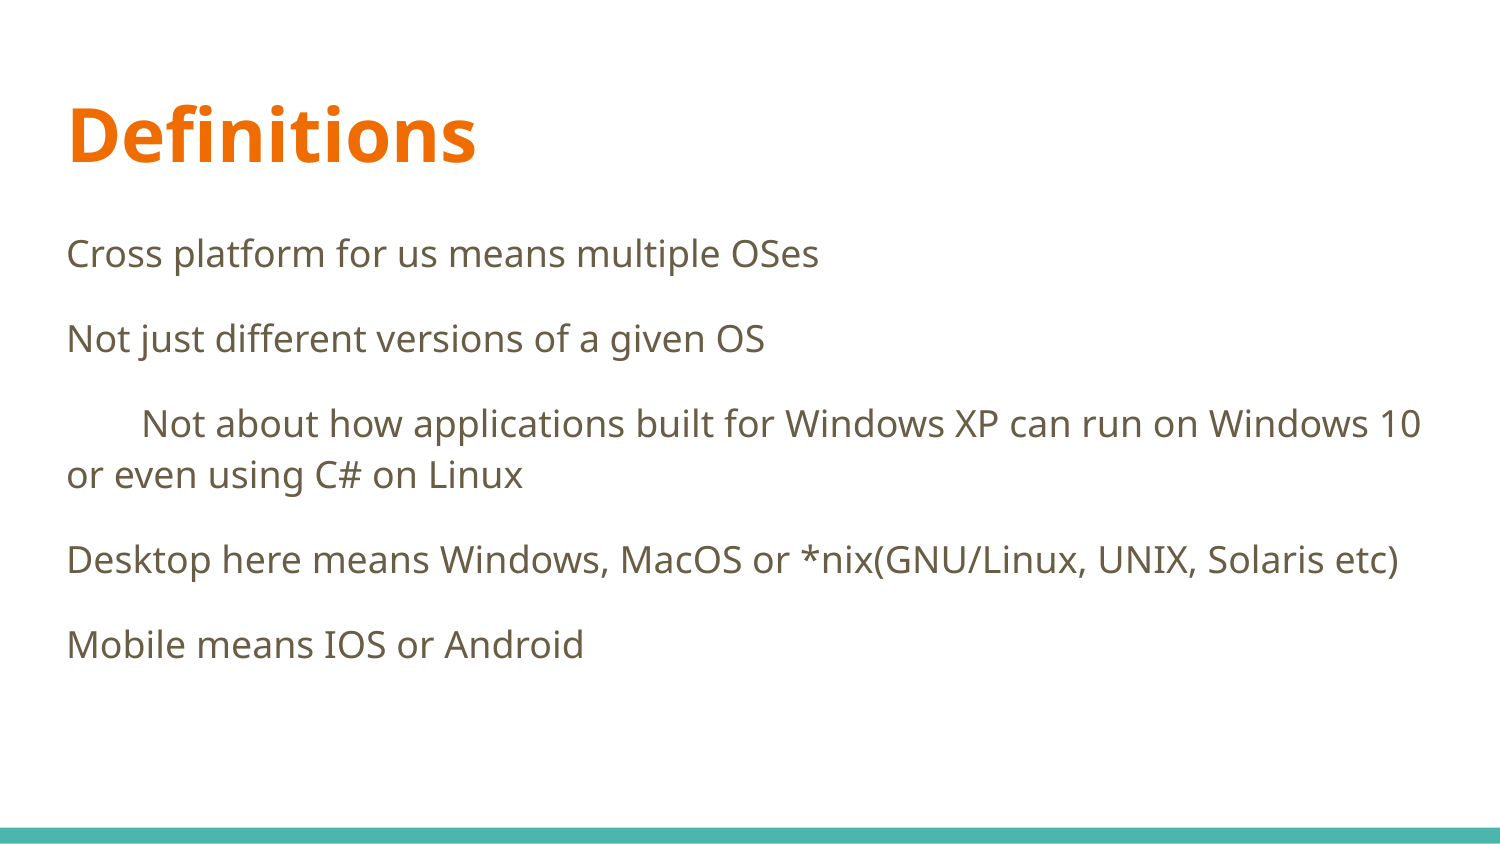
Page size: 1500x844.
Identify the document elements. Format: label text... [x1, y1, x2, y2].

title Definitions [51, 72, 1449, 189]
list Cross platform for us means multiple OSes Not just different versions of a given OS Not about how applications built for Windows XP can run on Windows 10 or even using C# on Linux Desktop here means Windows, MacOS or *nix(GNU/Linux, UNIX, Solaris etc) Mobile means IOS or Android [51, 207, 1449, 750]
